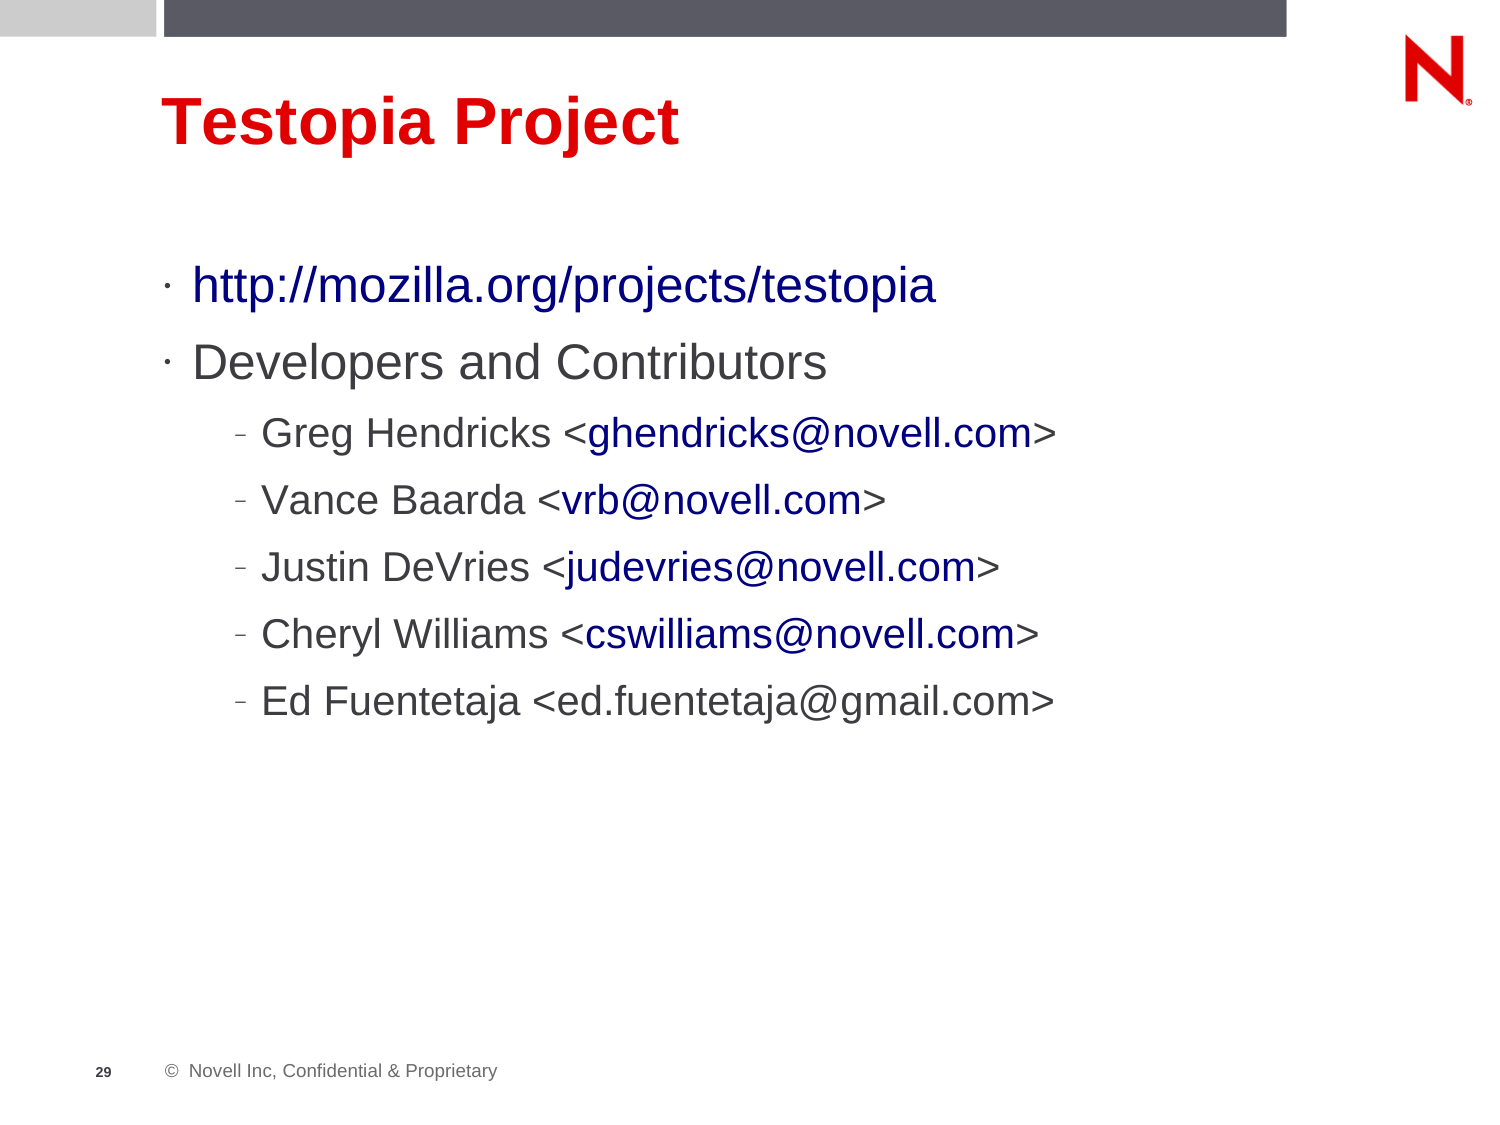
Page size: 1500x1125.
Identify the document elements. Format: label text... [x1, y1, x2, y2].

title Testopia Project [161, 41, 1383, 205]
list http://mozilla.org/projects/testopia Developers and Contributors Greg Hendricks <ghendricks@novell.com> Vance Baarda <vrb@novell.com> Justin DeVries <judevries@novell.com> Cheryl Williams <cswilliams@novell.com> Ed Fuentetaja <ed.fuentetaja@gmail.com> [163, 254, 1404, 986]
picture [1403, 32, 1473, 107]
